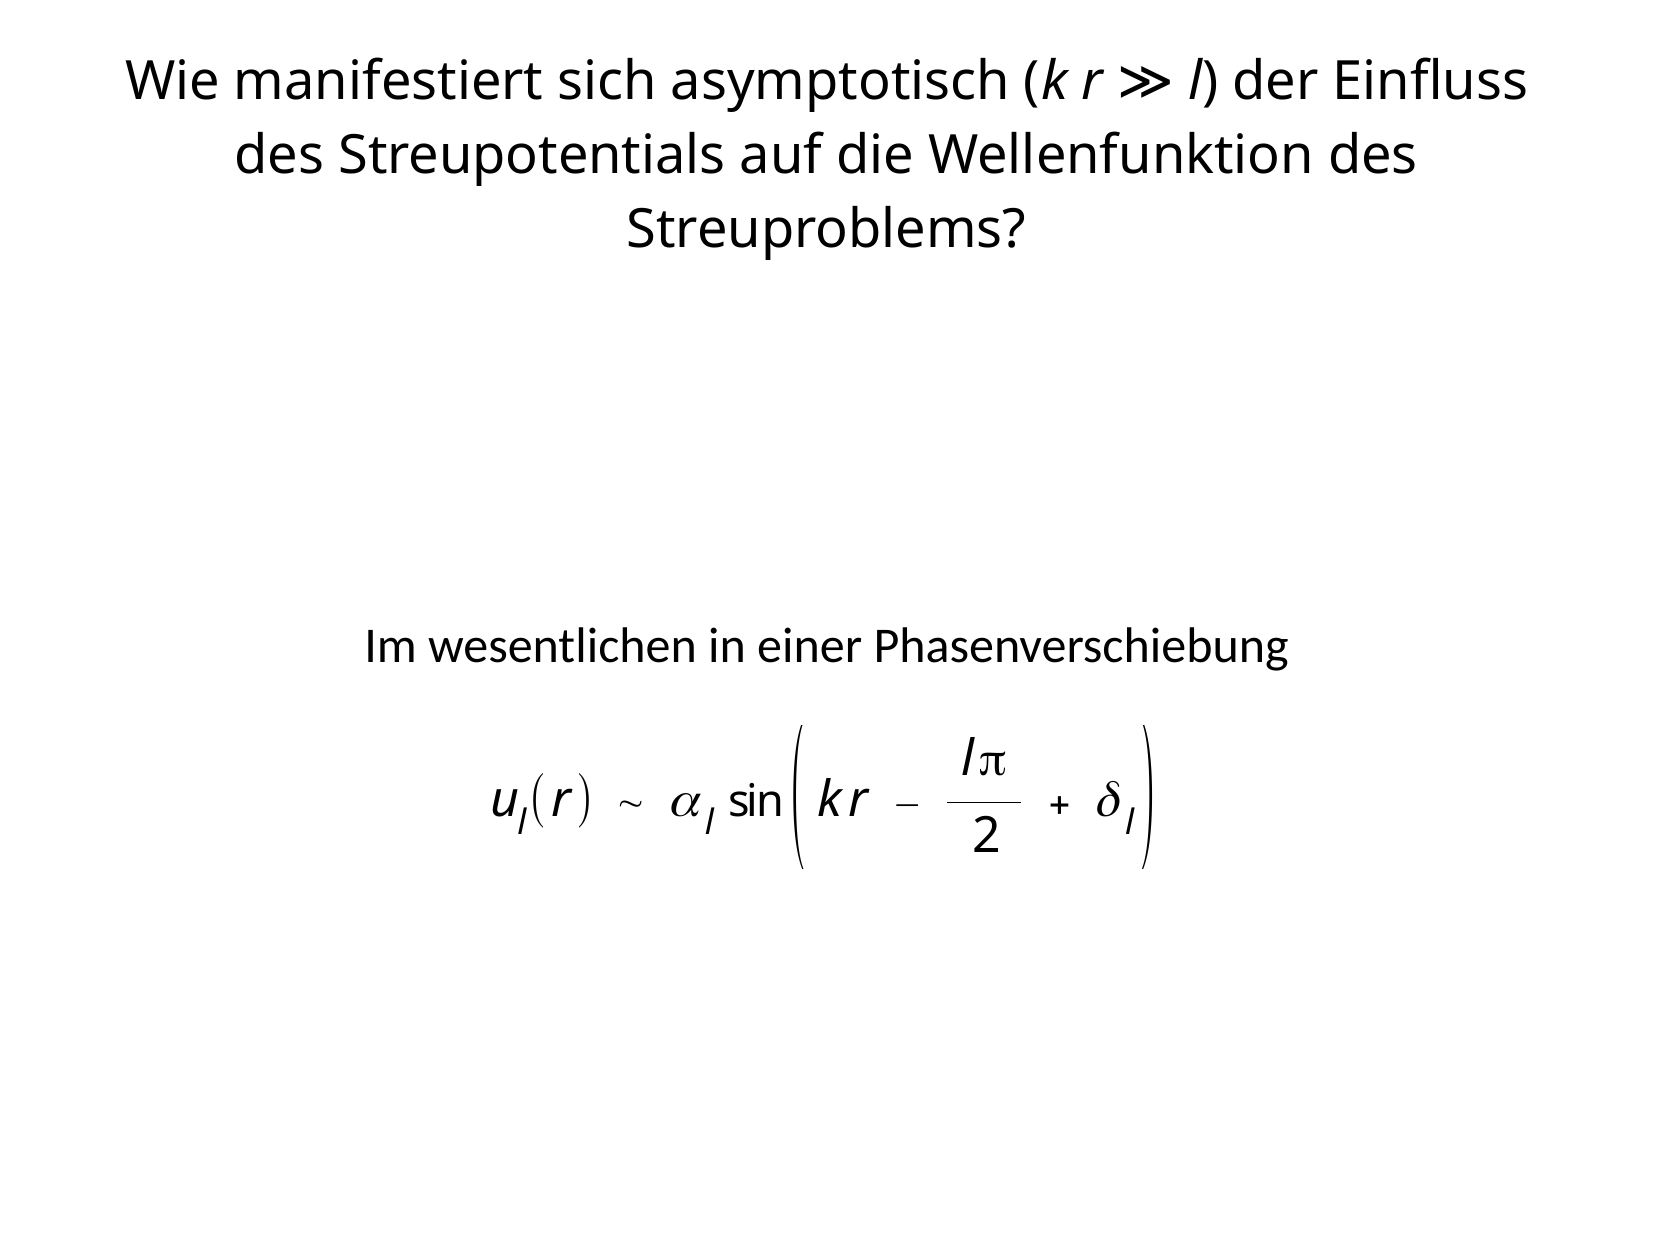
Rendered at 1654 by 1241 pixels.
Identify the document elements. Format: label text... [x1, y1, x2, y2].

subtitle Im wesentlichen in einer Phasenverschiebung [82, 290, 1571, 1010]
chart [484, 725, 1169, 869]
title Wie manifestiert sich asymptotisch (k r ≫ l) der Einfluss des Streupotentials auf die Wellenfunktion des Streuproblems? [82, 49, 1571, 257]
